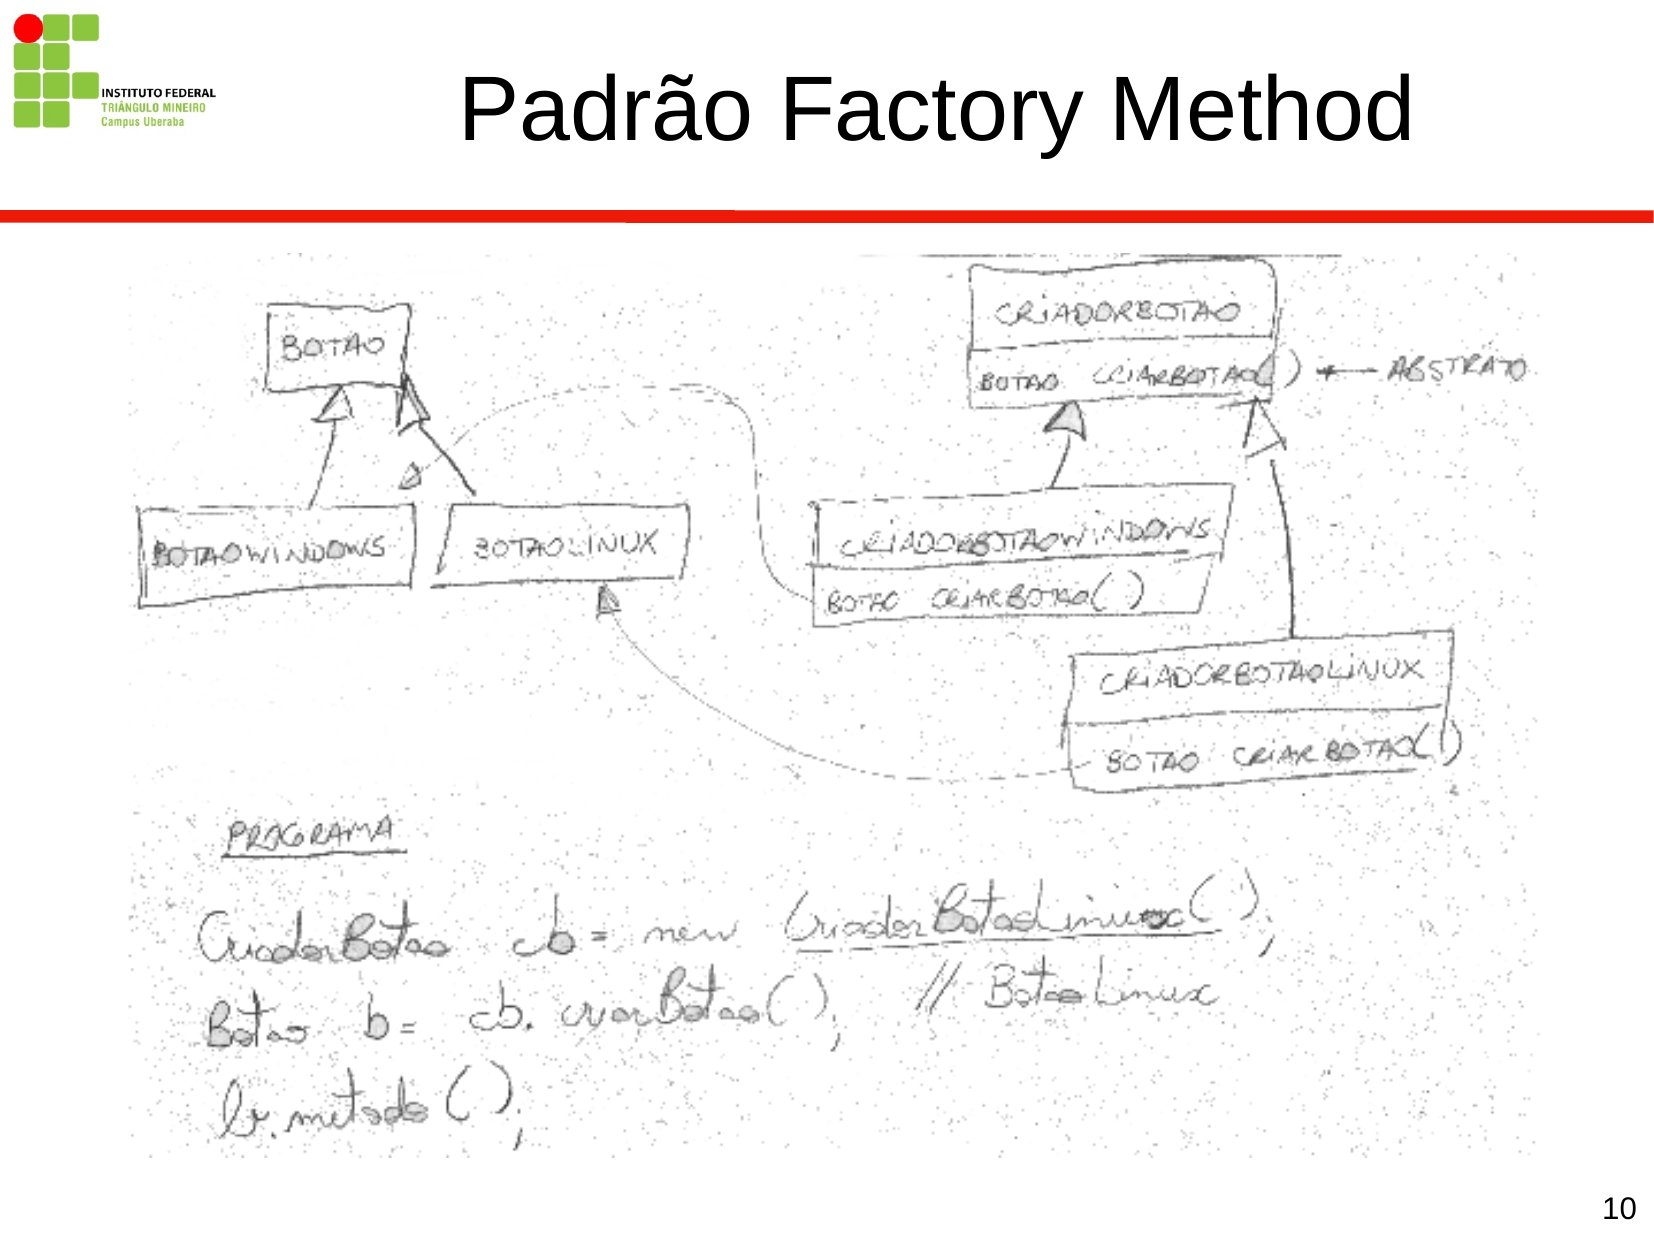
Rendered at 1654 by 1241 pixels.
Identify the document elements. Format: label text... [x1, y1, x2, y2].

text_box Padrão Factory Method [253, 0, 1622, 207]
text_box <number> [1185, 1179, 1654, 1220]
picture [0, 2, 228, 139]
picture [118, 253, 1554, 1158]
